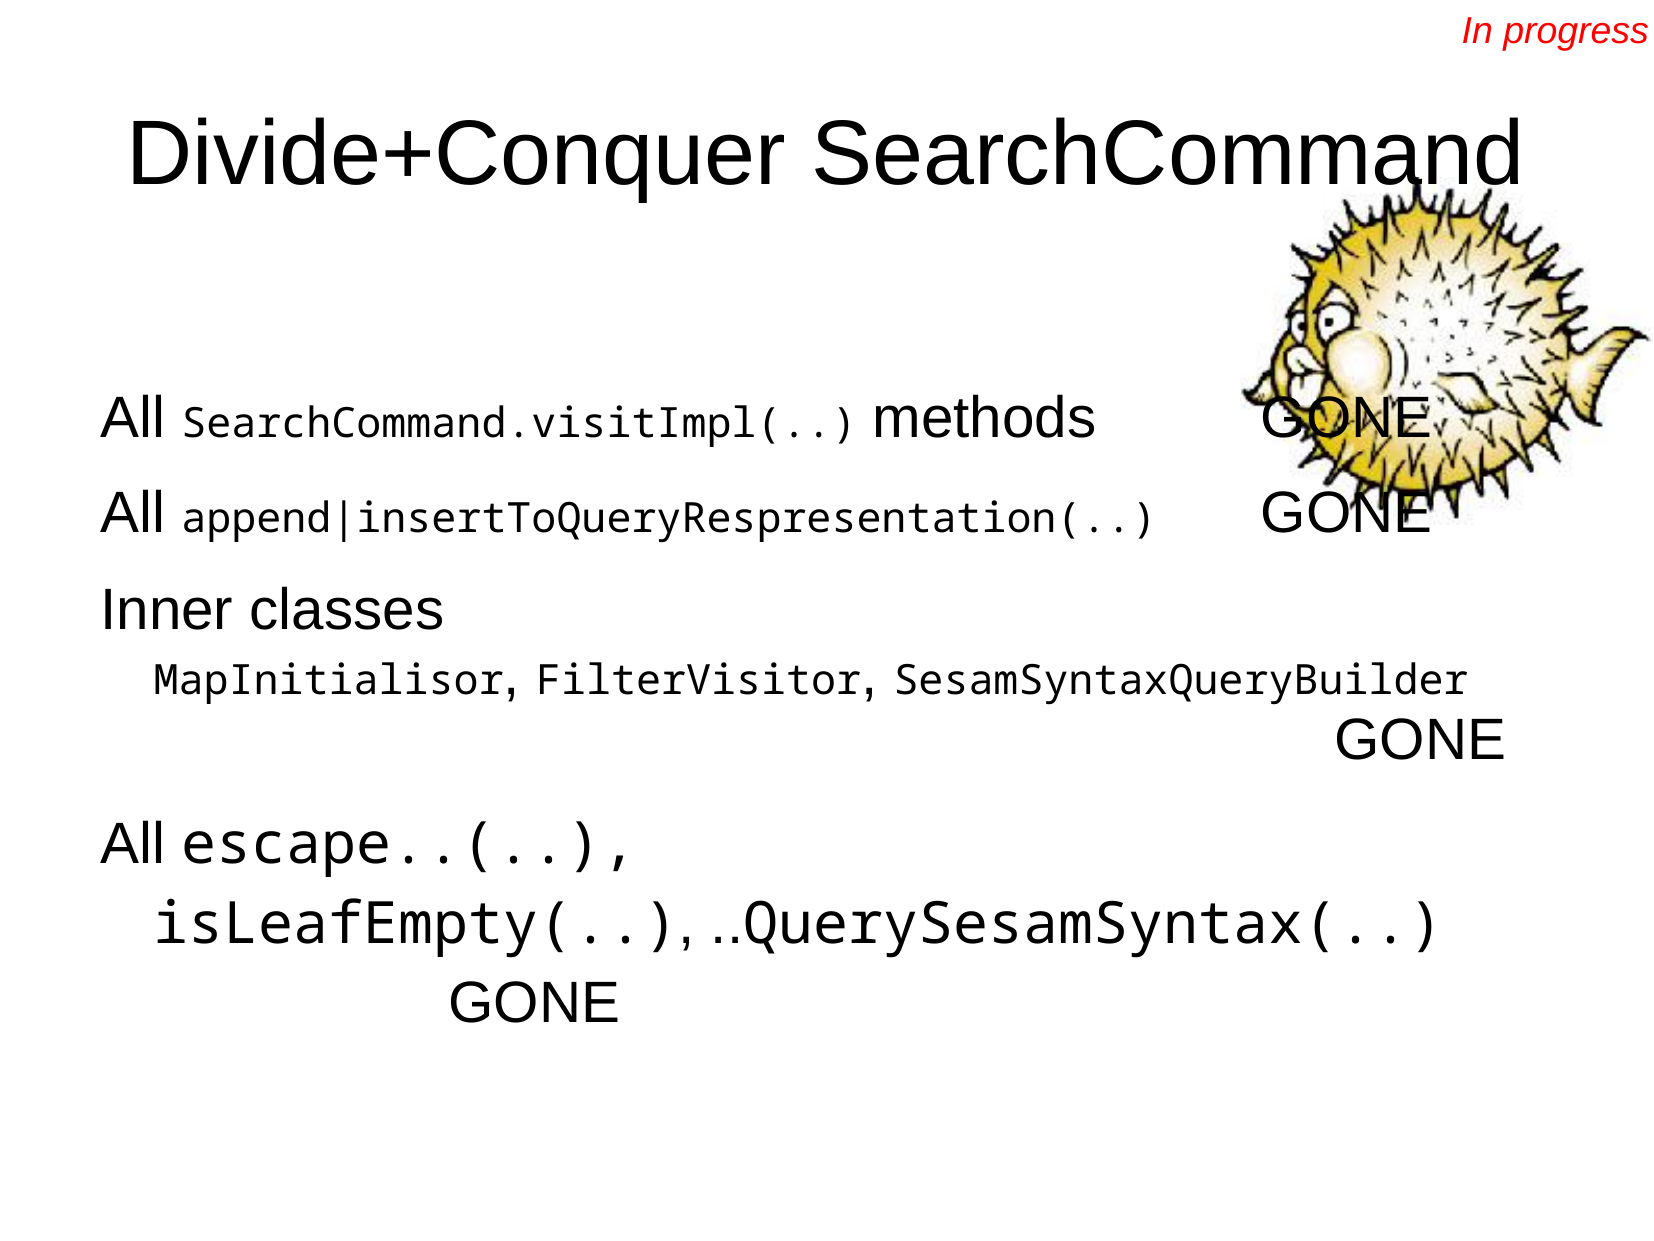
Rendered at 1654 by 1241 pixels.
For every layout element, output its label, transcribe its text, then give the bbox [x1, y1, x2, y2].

text_box In progress [1446, 2, 1654, 60]
picture [1240, 177, 1653, 526]
title Divide+Conquer SearchCommand [82, 56, 1571, 250]
list All SearchCommand.visitImpl(..) methods GONE All append|insertToQueryRespresentation(..) GONE Inner classes MapInitialisor, FilterVisitor, SesamSyntaxQueryBuilder GONE All escape..(..), isLeafEmpty(..), ..QuerySesamSyntax(..) GONE [82, 290, 1571, 1094]
